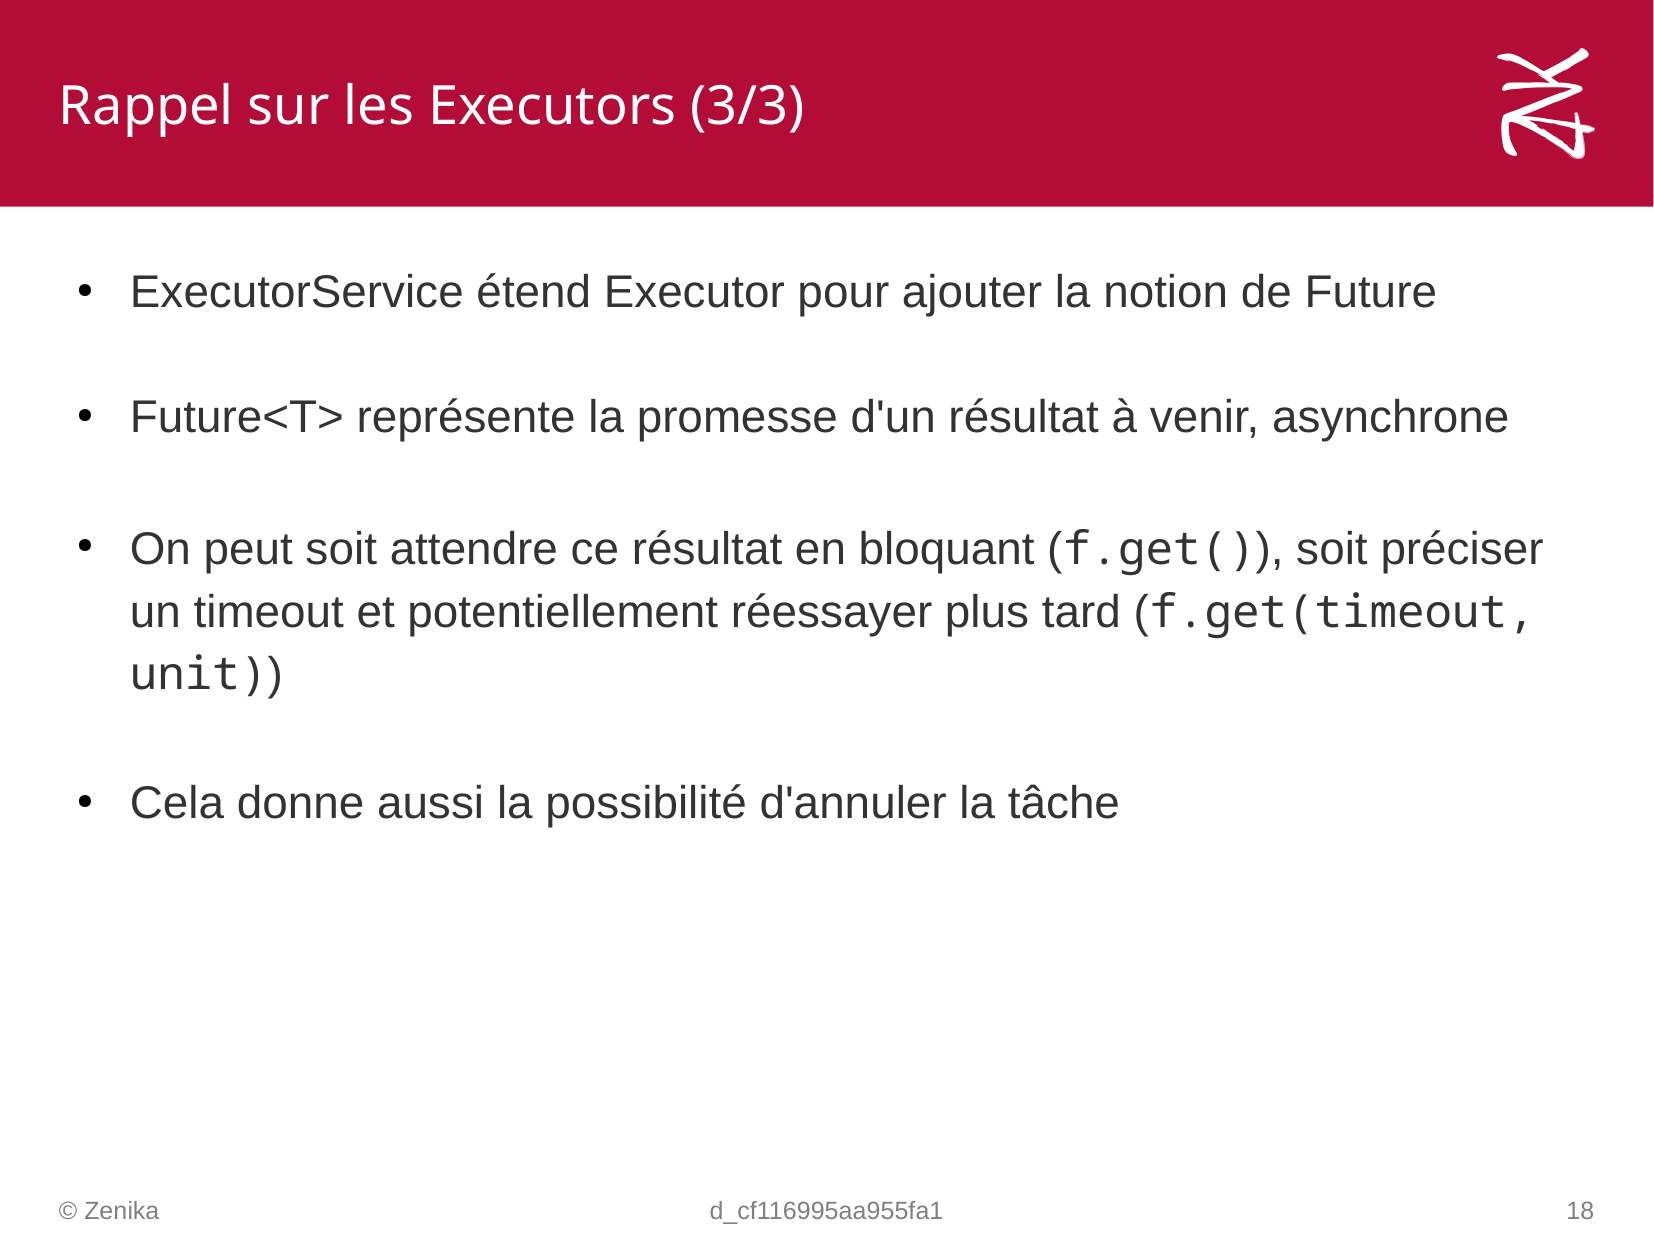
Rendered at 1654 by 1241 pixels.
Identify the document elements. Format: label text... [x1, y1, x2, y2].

list ExecutorService étend Executor pour ajouter la notion de Future Future<T> représente la promesse d'un résultat à venir, asynchrone On peut soit attendre ce résultat en bloquant (f.get()), soit préciser un timeout et potentiellement réessayer plus tard (f.get(timeout, unit)) Cela donne aussi la possibilité d'annuler la tâche [59, 265, 1595, 1182]
title Rappel sur les Executors (3/3) [59, 29, 1595, 178]
